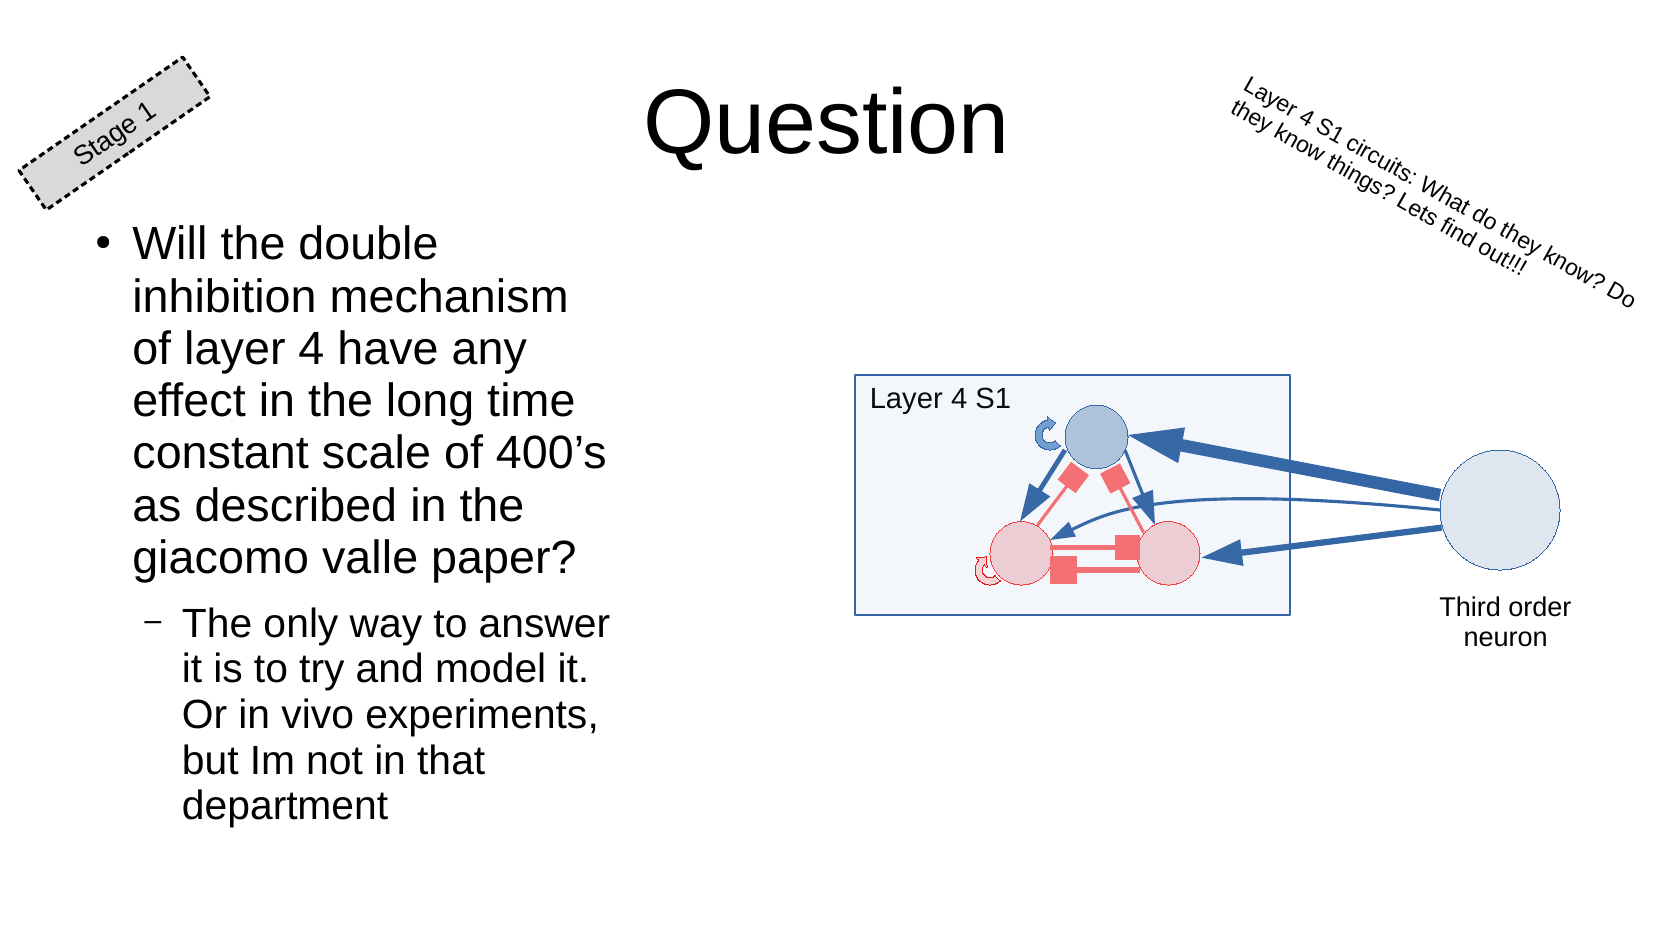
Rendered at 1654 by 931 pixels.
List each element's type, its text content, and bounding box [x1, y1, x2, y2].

list Will the double inhibition mechanism of layer 4 have any effect in the long time constant scale of 400’s as described in the giacomo valle paper? The only way to answer it is to try and model it. Or in vivo experiments, but Im not in that department [82, 217, 616, 841]
list Layer 4 S1 circuits: What do they know? Do they know things? Lets find out!!! [1177, 44, 1654, 346]
text_box Third order neuron [1405, 584, 1606, 661]
title Question [1206, 44, 1571, 200]
text_box [1440, 450, 1561, 571]
text_box Stage 1 [18, 57, 211, 211]
text_box [855, 375, 1291, 616]
title Question [82, 44, 1370, 200]
